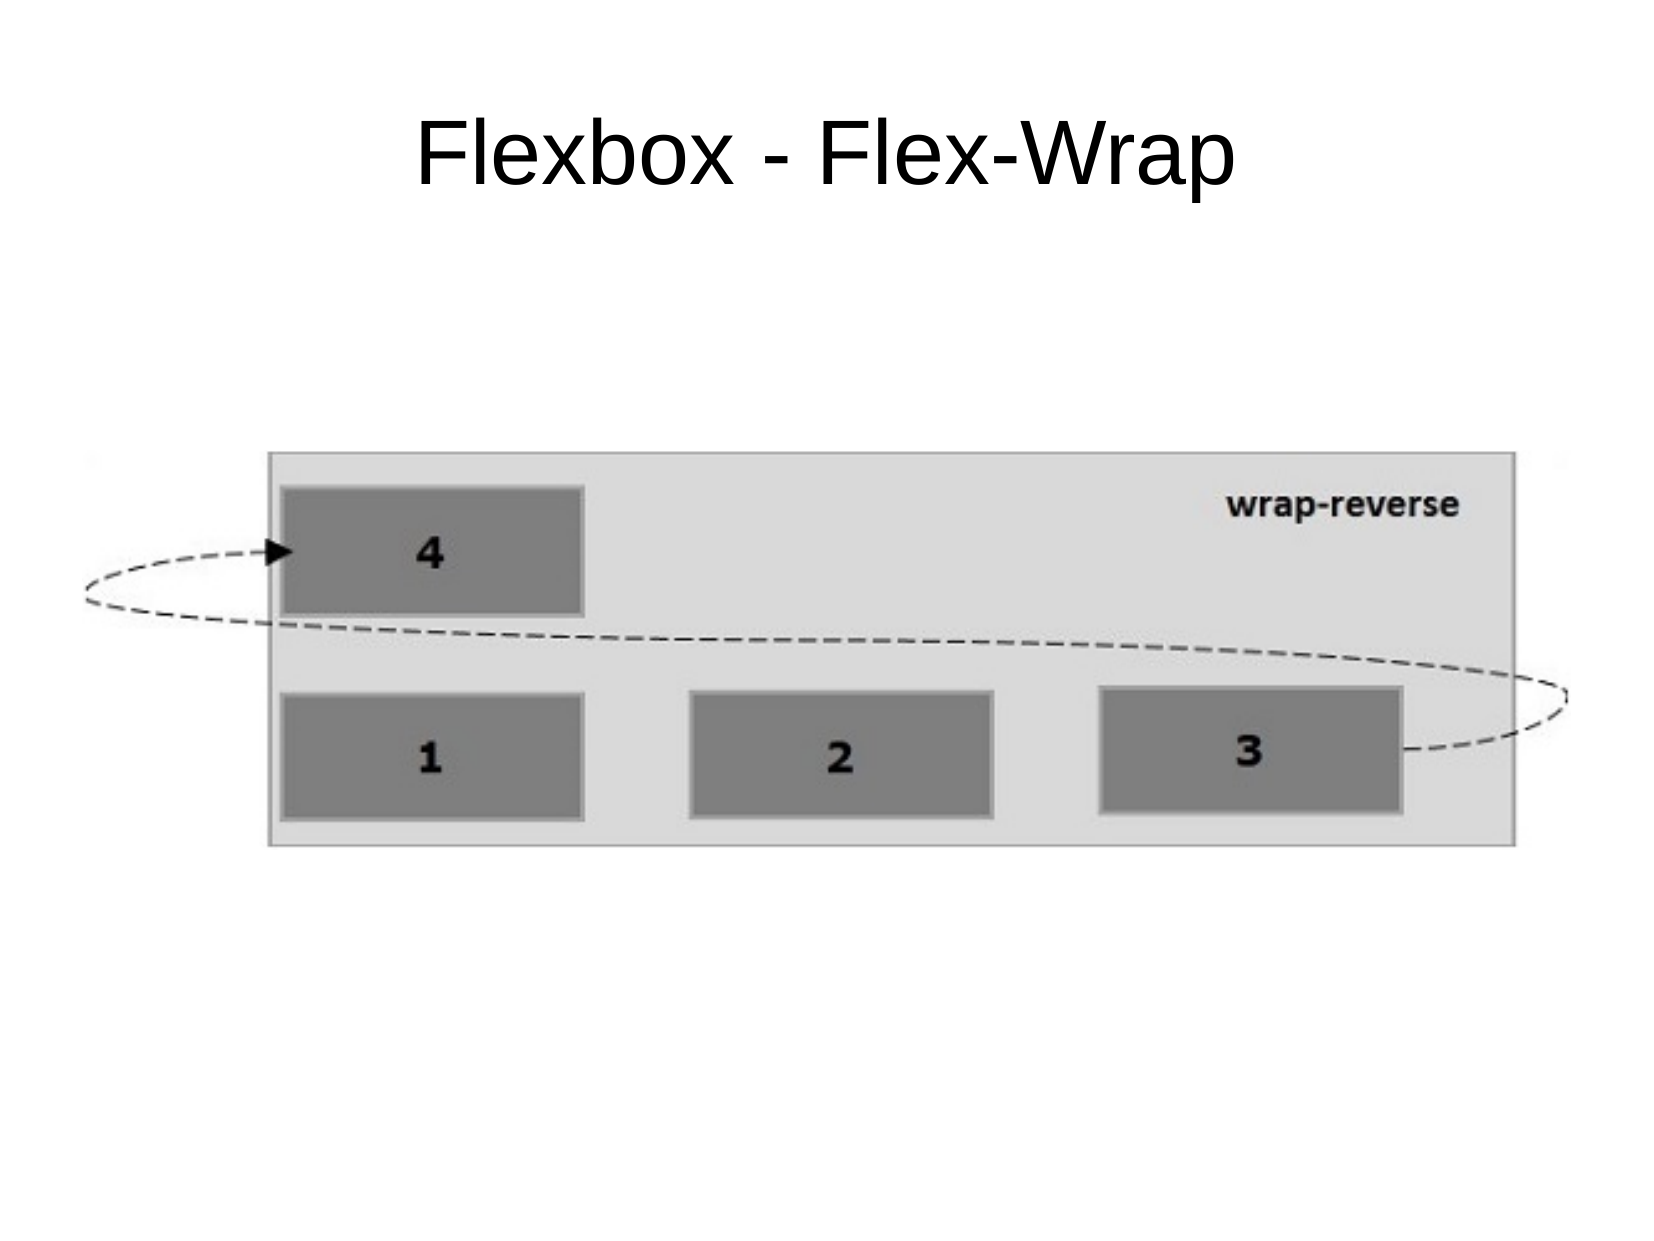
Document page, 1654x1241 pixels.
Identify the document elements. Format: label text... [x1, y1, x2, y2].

title Flexbox - Flex-Wrap [82, 49, 1571, 257]
picture [82, 450, 1571, 850]
